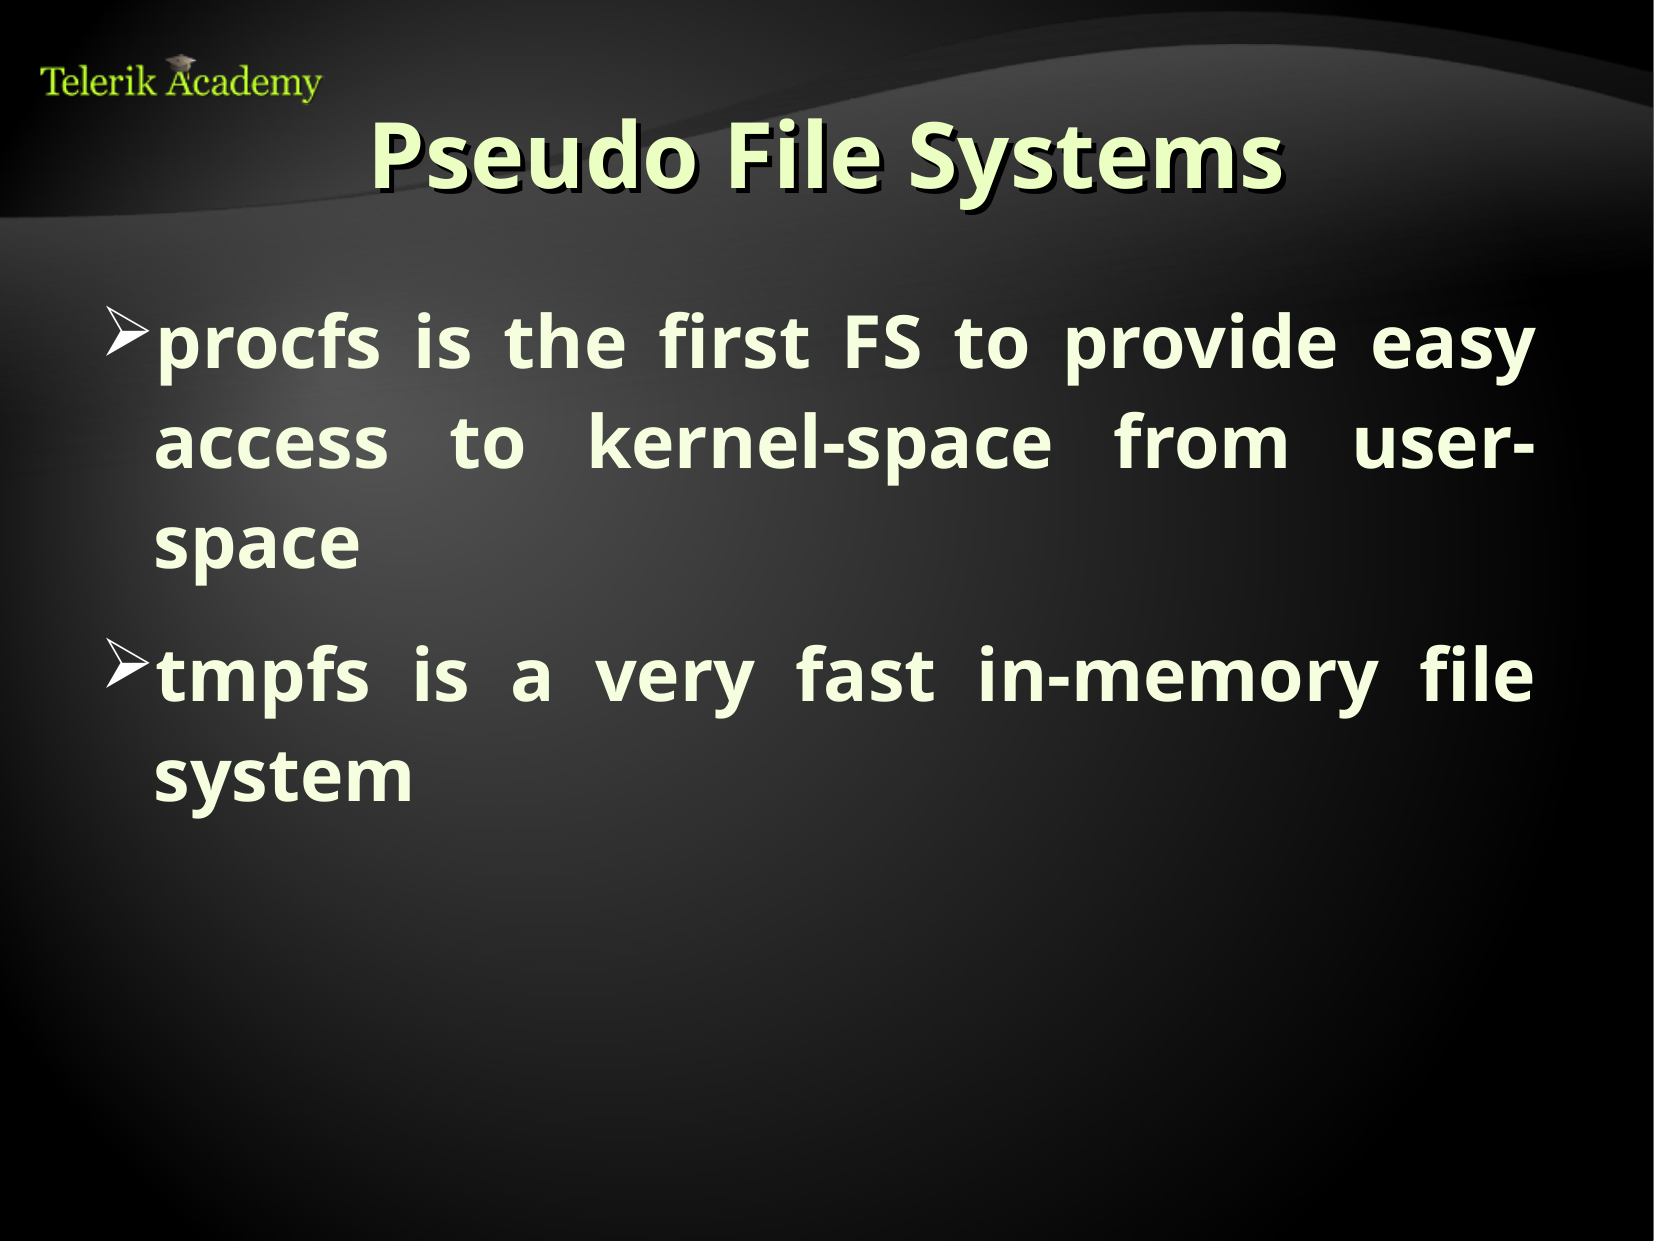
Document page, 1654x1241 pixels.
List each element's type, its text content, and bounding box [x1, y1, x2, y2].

title Pseudo File Systems [82, 49, 1571, 257]
list procfs is the first FS to provide easy access to kernel-space from user-space tmpfs is a very fast in-memory file system [82, 290, 1538, 1216]
picture [0, 0, 1654, 1241]
